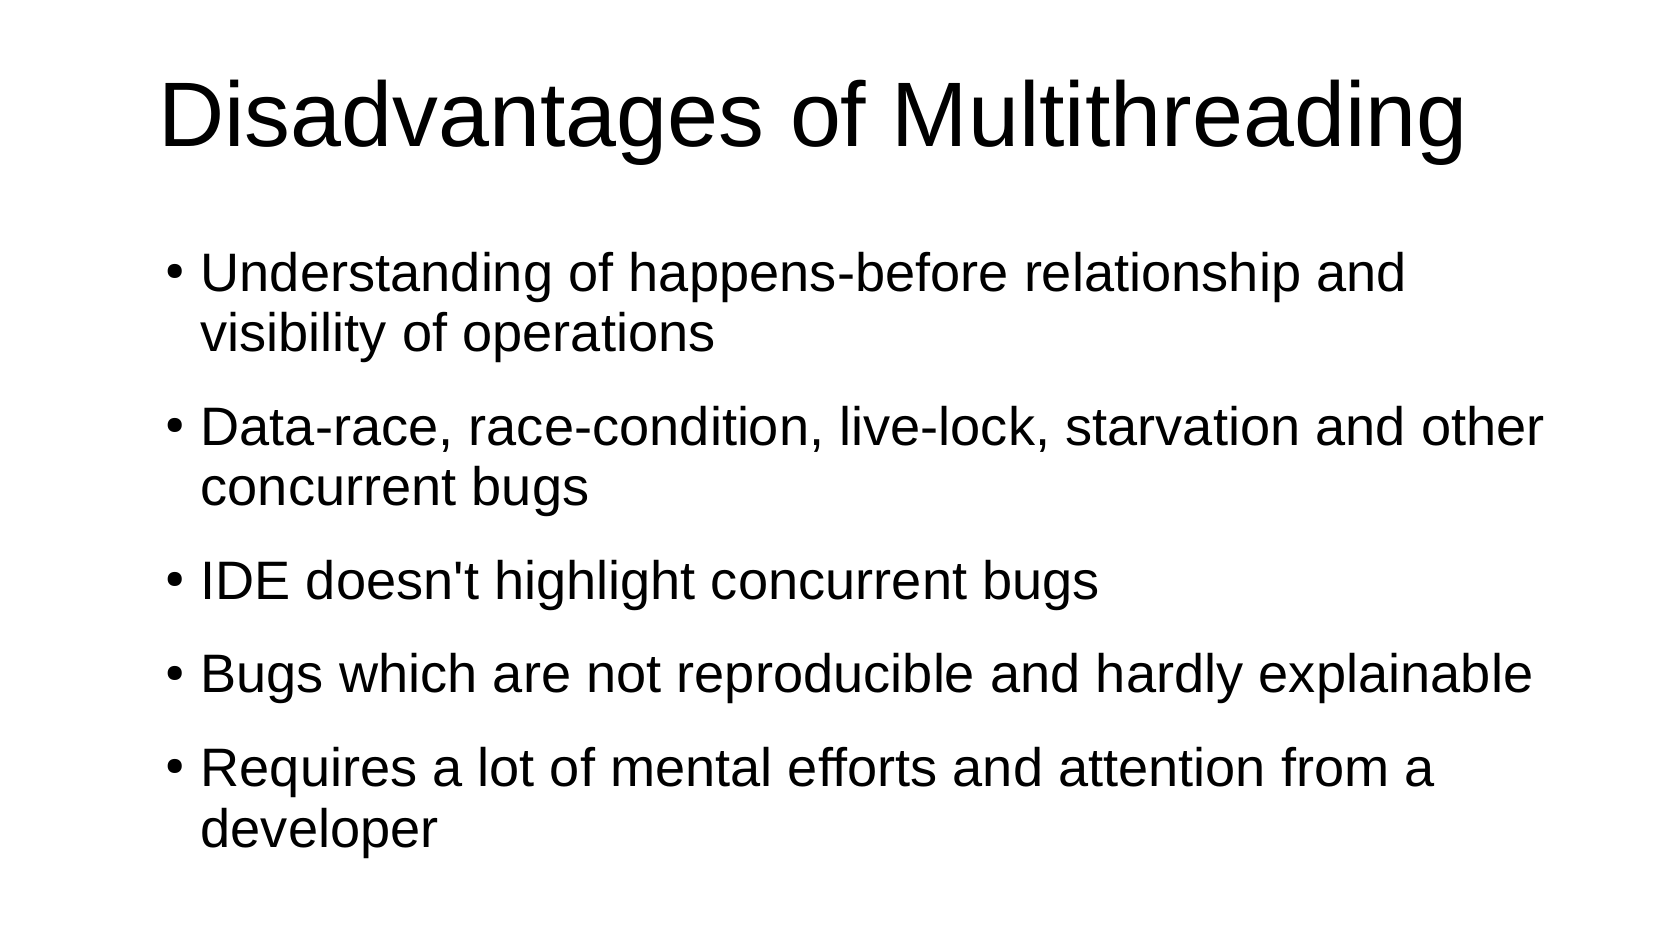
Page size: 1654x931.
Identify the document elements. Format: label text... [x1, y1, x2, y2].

text_box Understanding of happens-before relationship and visibility of operations Data-race, race-condition, live-lock, starvation and other concurrent bugs IDE doesn't highlight concurrent bugs Bugs which are not reproducible and hardly explainable Requires a lot of mental efforts and attention from a developer [165, 192, 1571, 909]
title Disadvantages of Multithreading [82, 36, 1571, 193]
